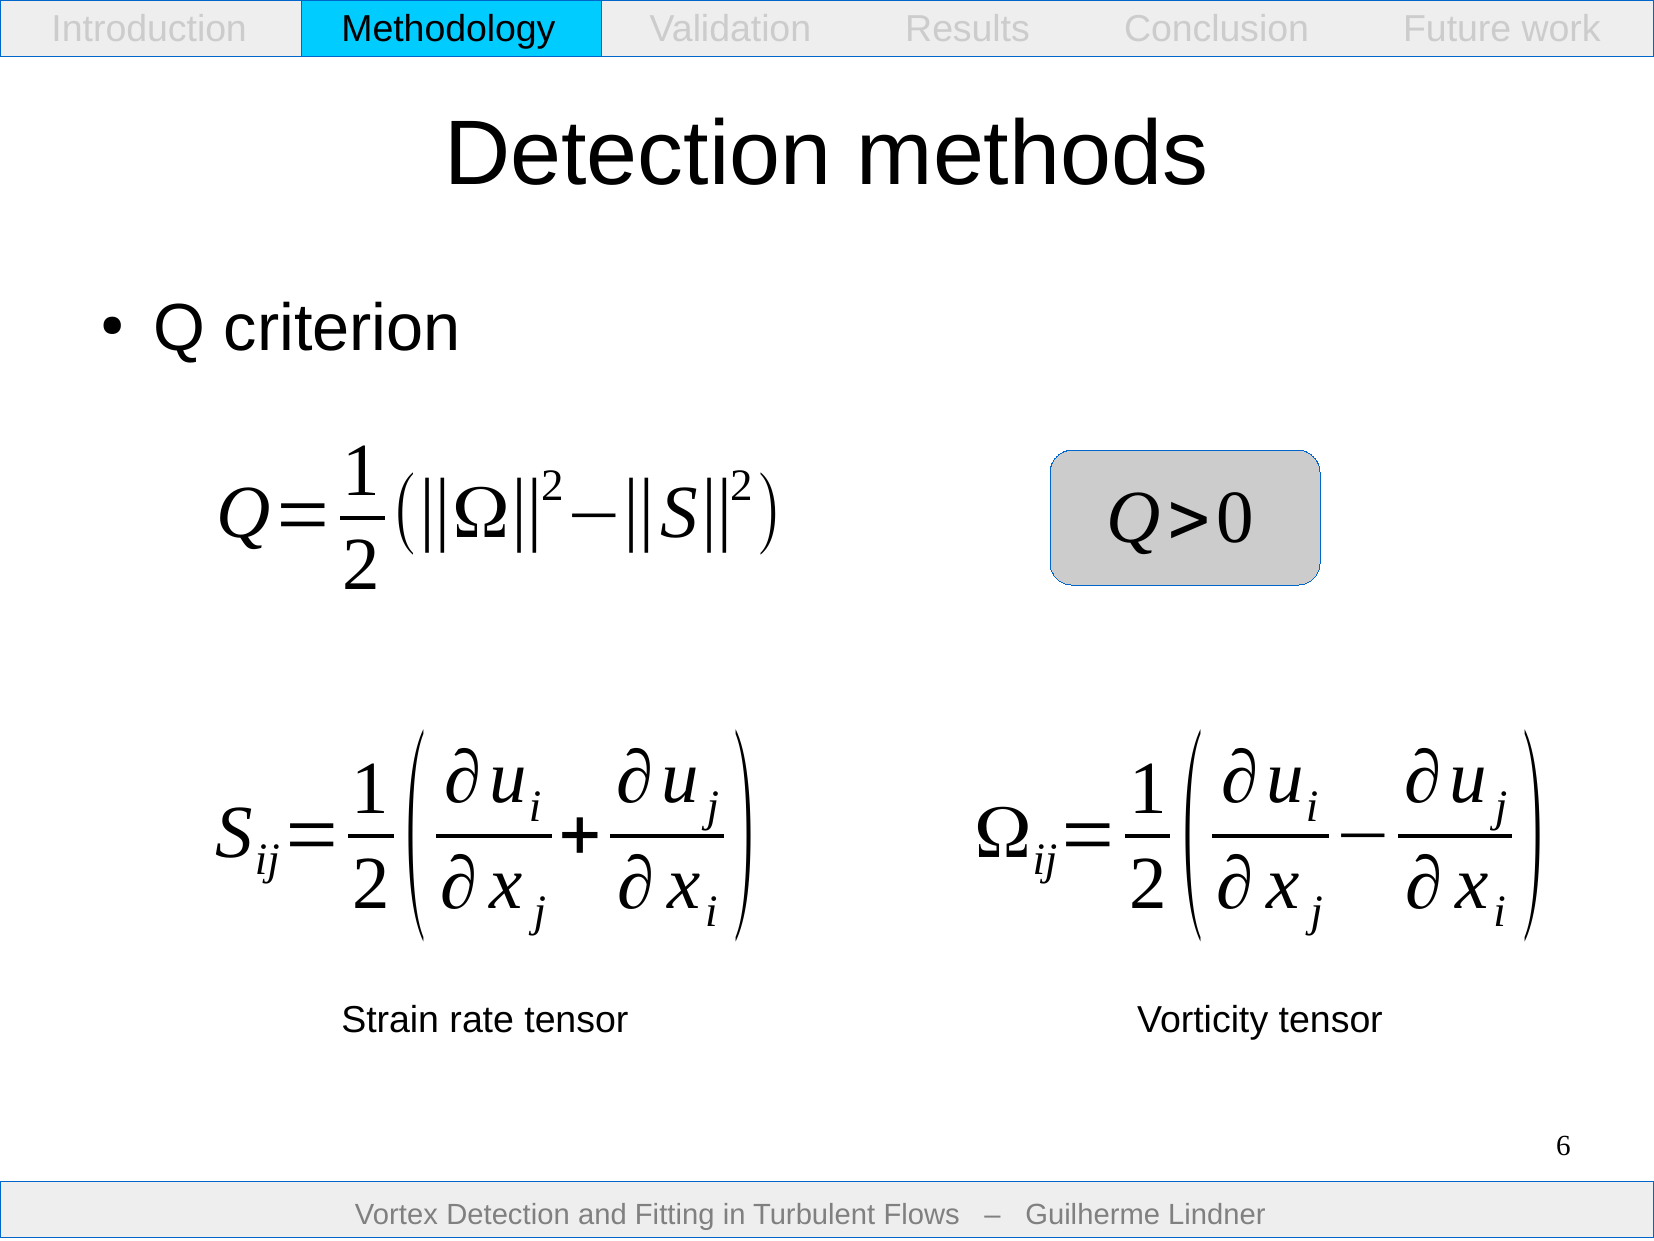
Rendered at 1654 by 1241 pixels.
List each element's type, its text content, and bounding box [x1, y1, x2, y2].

text_box Vortex Detection and Fitting in Turbulent Flows – Guilherme Lindner [340, 1190, 1314, 1241]
list Q criterion [82, 290, 1571, 1010]
text_box Introduction Methodology Validation Results Conclusion Future work [0, 0, 1654, 57]
text_box Strain rate tensor [177, 991, 793, 1049]
chart [1100, 475, 1261, 559]
chart [209, 428, 788, 606]
text_box [0, 1181, 1654, 1238]
chart [968, 726, 1552, 947]
text_box Vorticity tensor [952, 991, 1568, 1049]
title Detection methods [82, 57, 1571, 257]
chart [206, 726, 764, 947]
